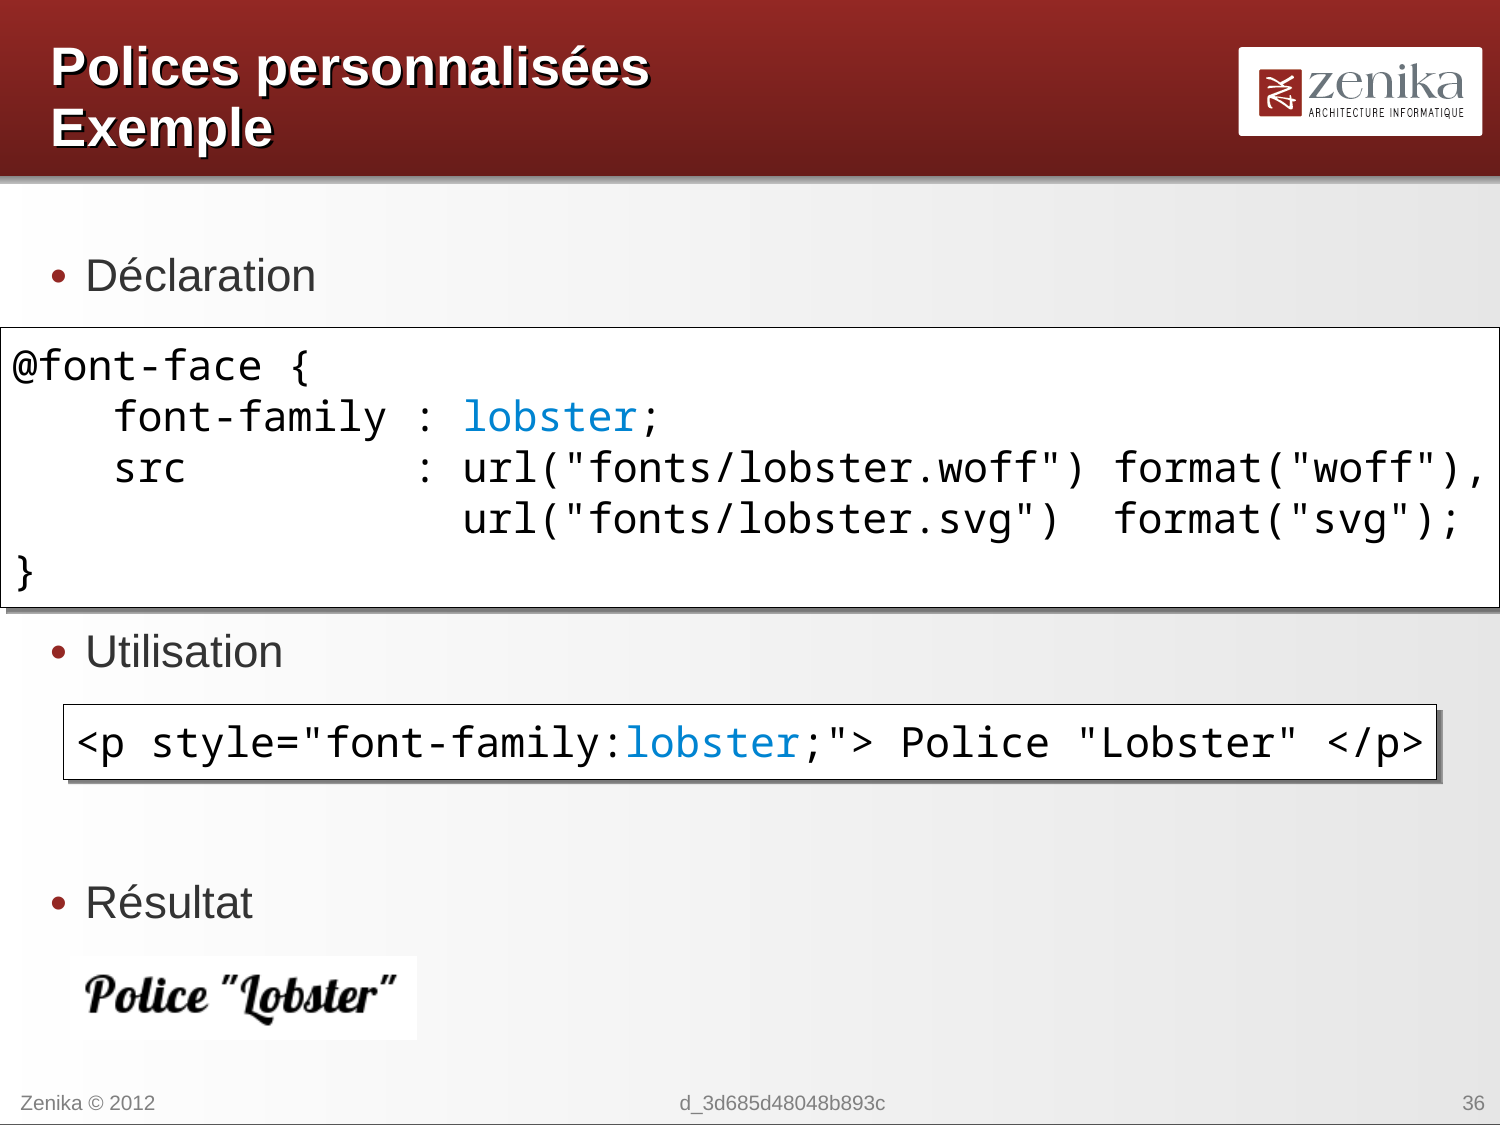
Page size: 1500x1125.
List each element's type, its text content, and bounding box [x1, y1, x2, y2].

list Déclaration Utilisation Résultat [50, 614, 1435, 1079]
title Polices personnalisées Exemple [50, 15, 1206, 180]
picture [70, 956, 417, 1040]
text_box @font-face { font-family : lobster; src : url("fonts/lobster.woff") format("woff"), url("fonts/lobster.svg") format("svg"); } [0, 327, 1500, 608]
picture [1257, 58, 1464, 125]
text_box <p style="font-family:lobster;"> Police "Lobster" </p> [63, 704, 1437, 780]
list Déclaration Utilisation Résultat [50, 249, 1435, 327]
